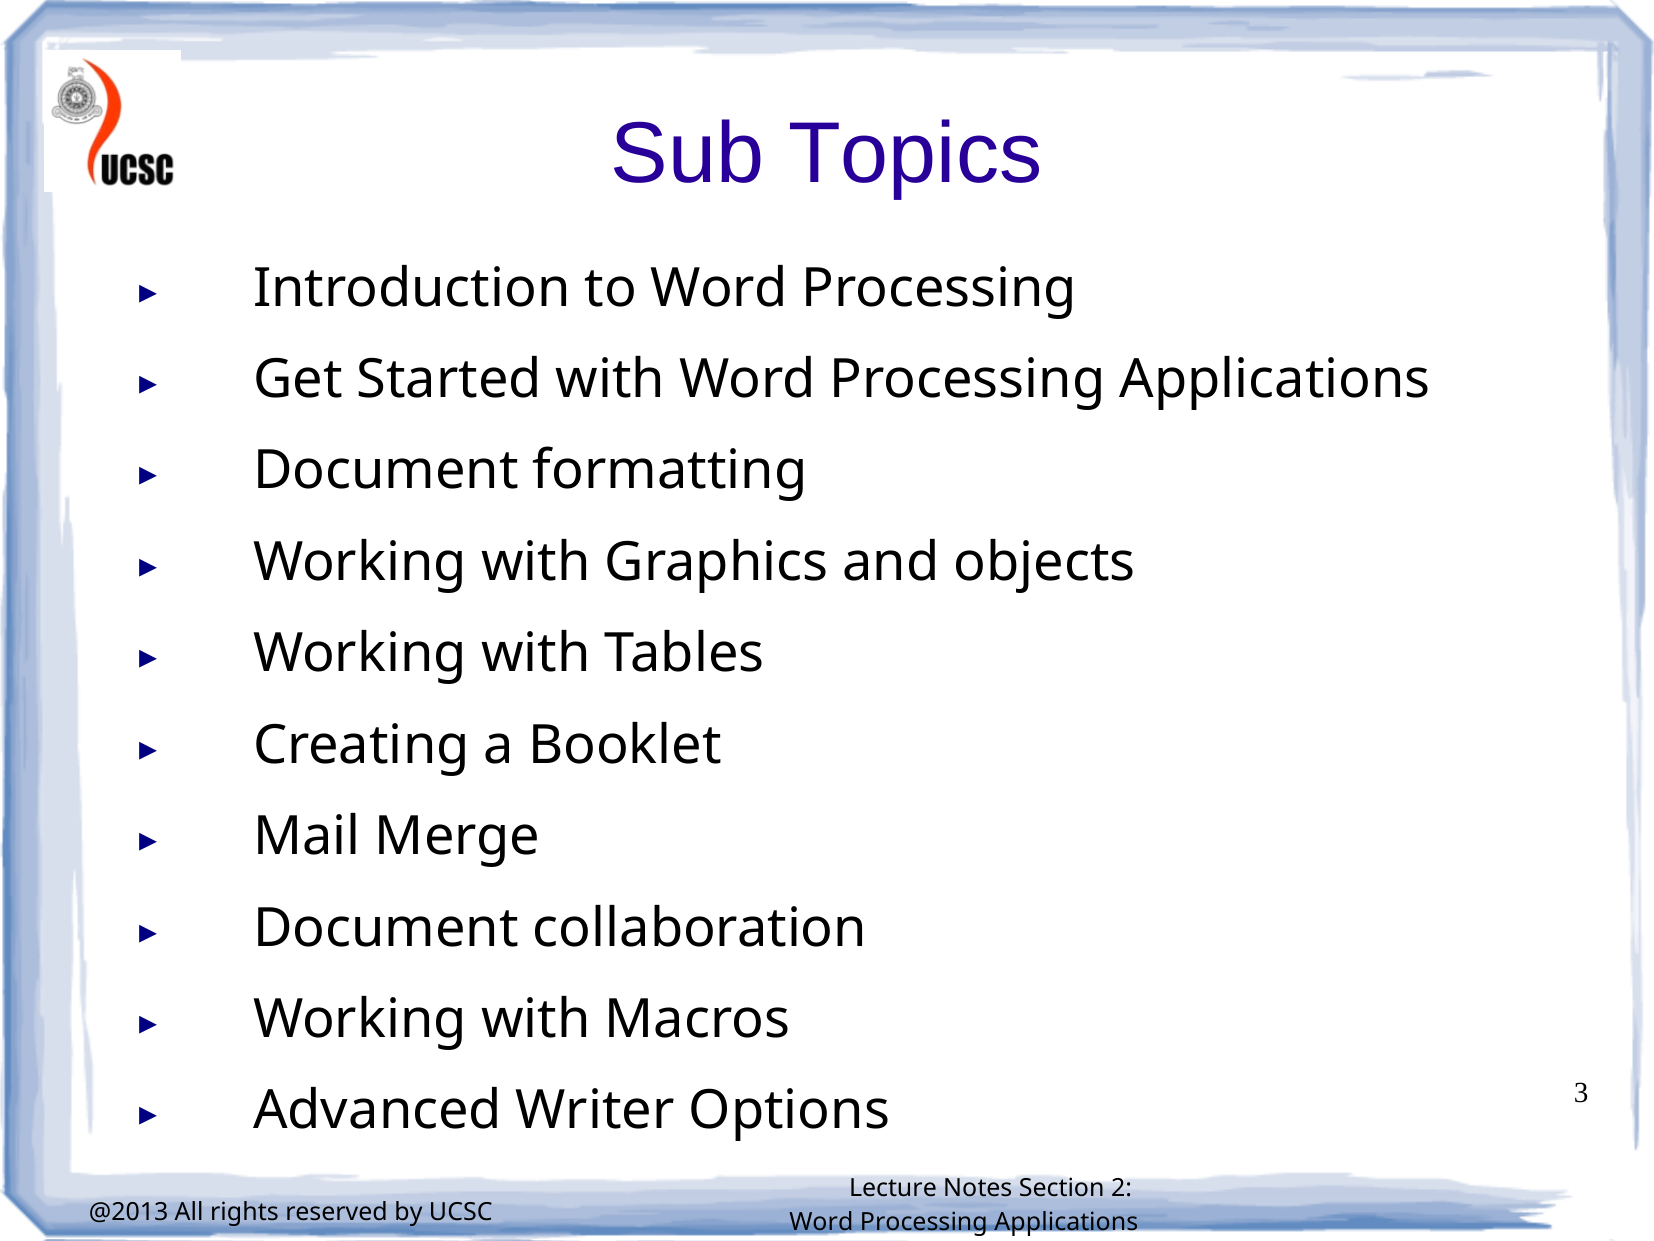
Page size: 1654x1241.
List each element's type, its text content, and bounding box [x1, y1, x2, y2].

list  Introduction to Word Processing  Get Started with Word Processing Applications  Document formatting  Working with Graphics and objects  Working with Tables  Creating a Booklet  Mail Merge  Document collaboration  Working with Macros  Advanced Writer Options [118, 248, 1571, 1066]
title Sub Topics [82, 49, 1571, 257]
picture [0, 0, 1654, 1241]
